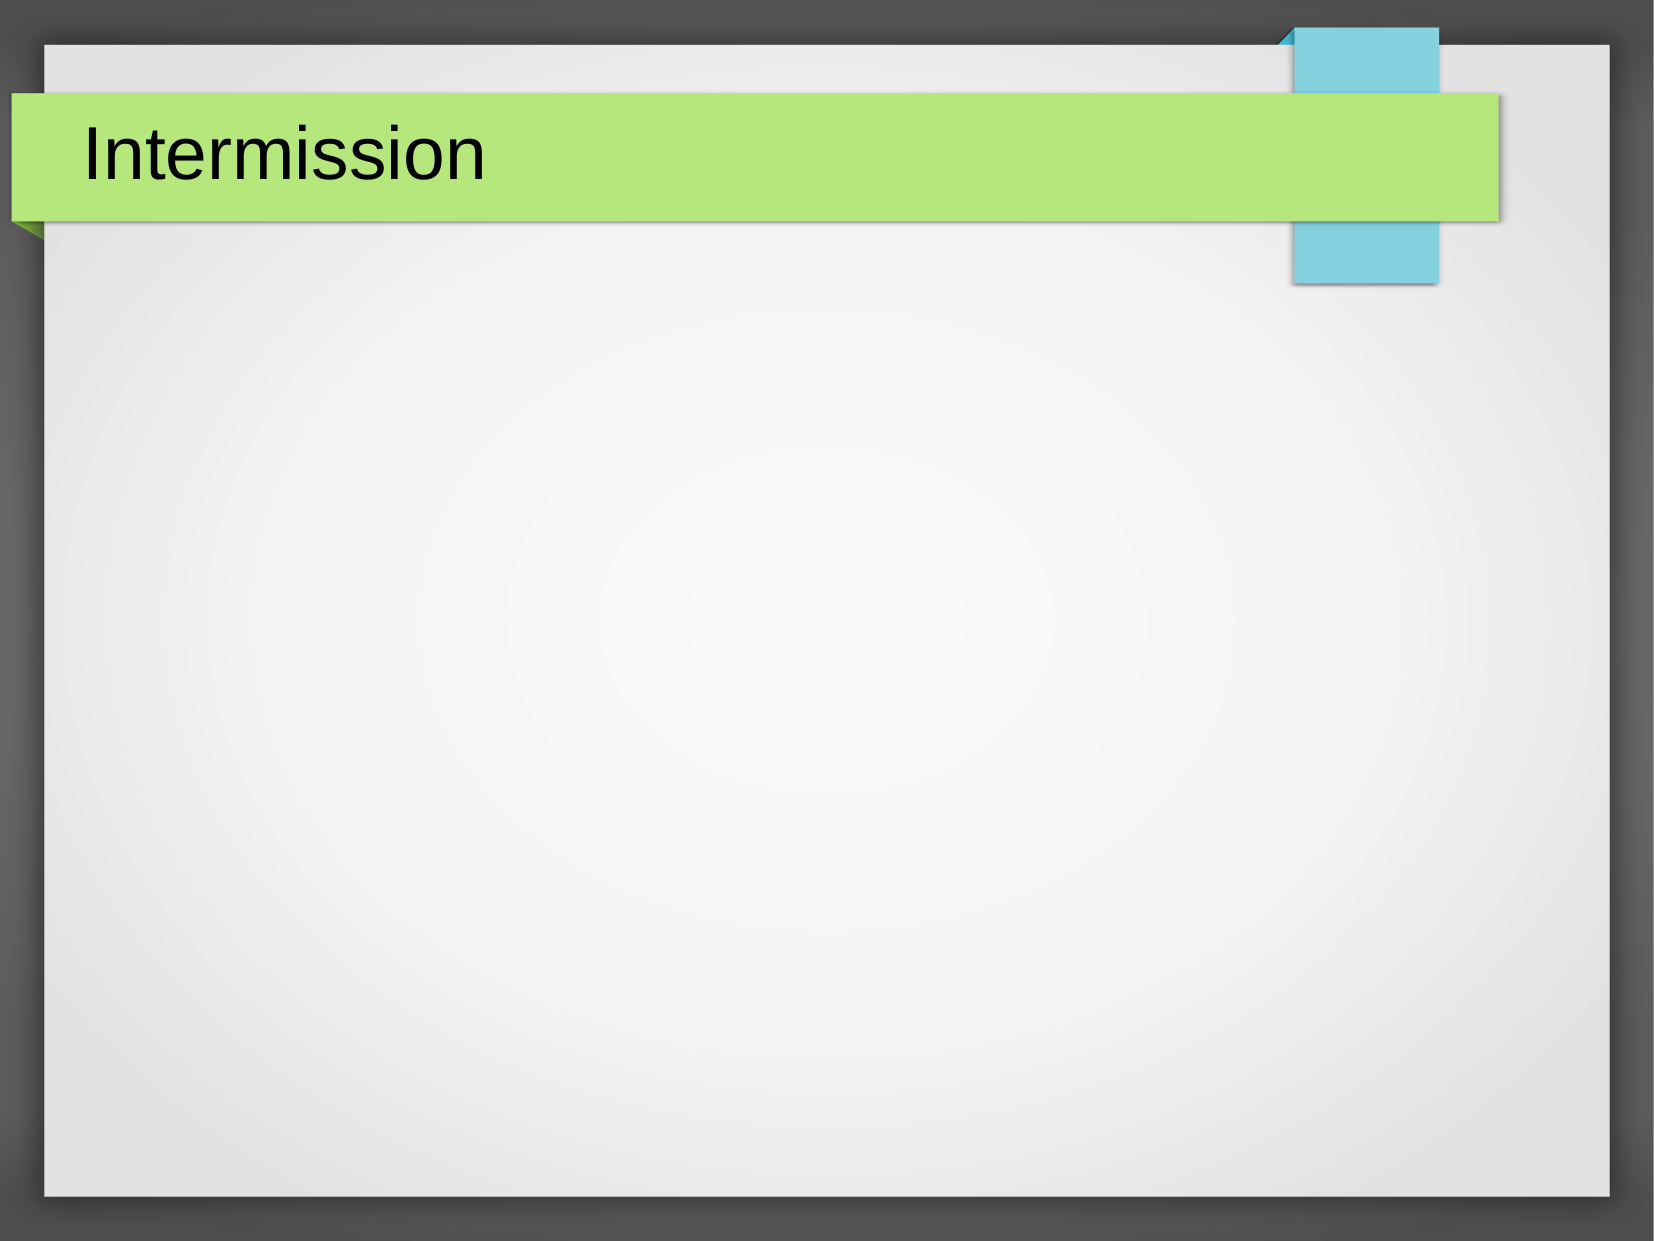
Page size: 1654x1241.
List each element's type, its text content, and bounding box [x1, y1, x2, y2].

title Intermission [82, 94, 1264, 213]
picture [0, 0, 1654, 1241]
